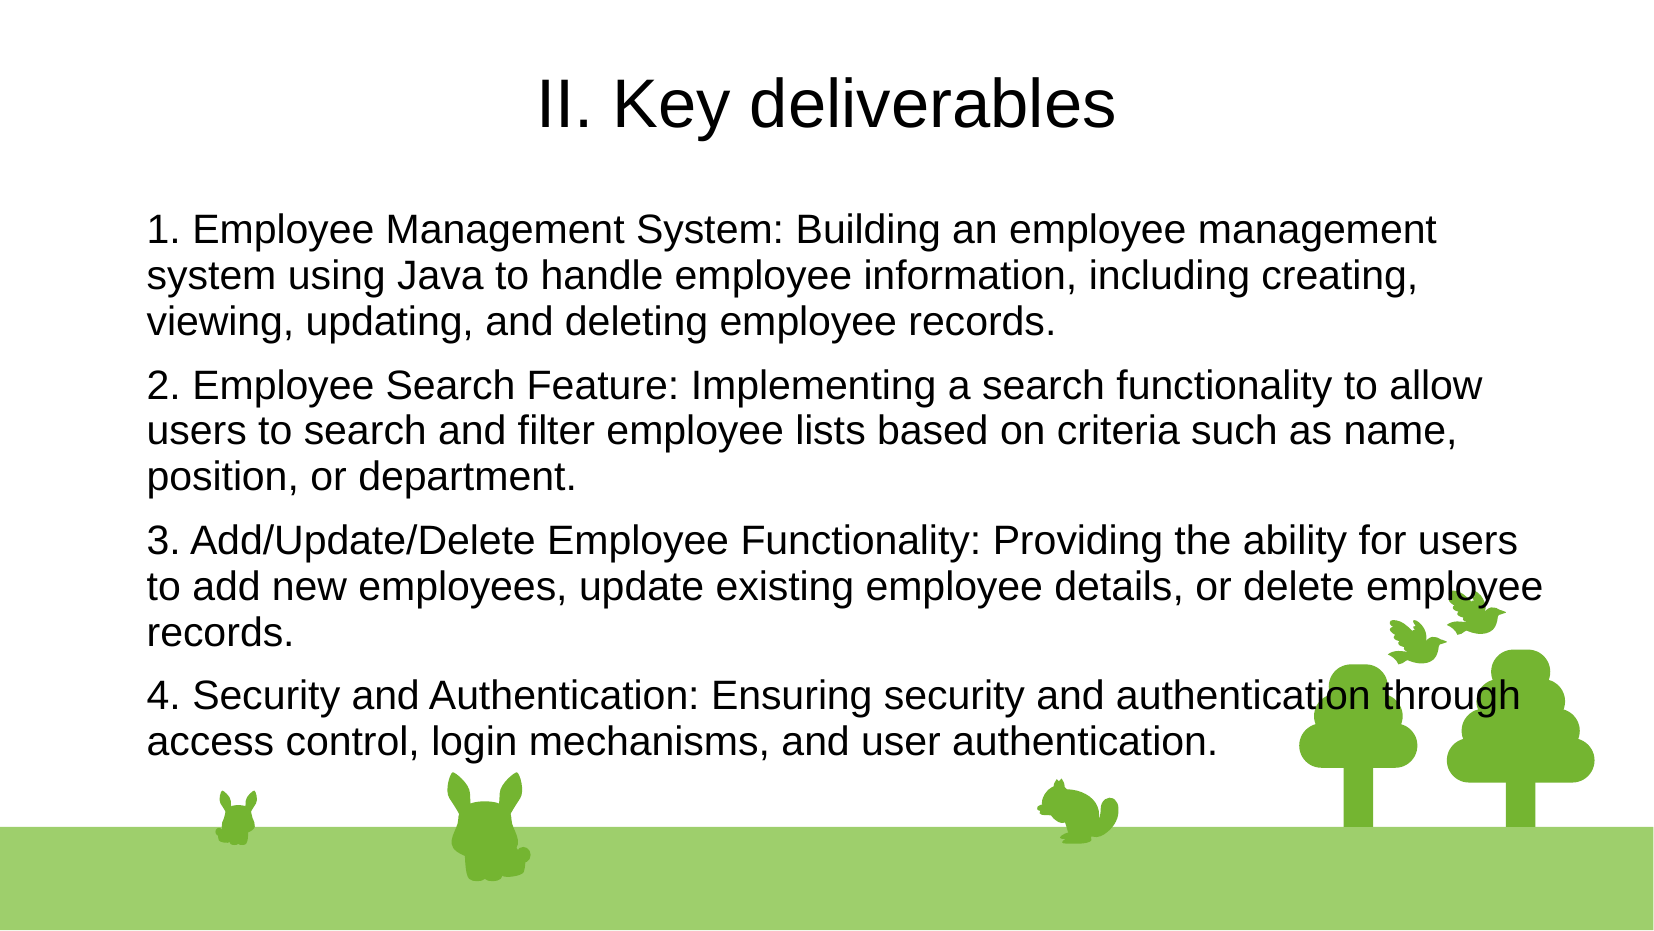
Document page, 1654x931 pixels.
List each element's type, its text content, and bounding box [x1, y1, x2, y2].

title II. Key deliverables [88, 29, 1565, 178]
list 1. Employee Management System: Building an employee management system using Java to handle employee information, including creating, viewing, updating, and deleting employee records. 2. Employee Search Feature: Implementing a search functionality to allow users to search and filter employee lists based on criteria such as name, position, or department. 3. Add/Update/Delete Employee Functionality: Providing the ability for users to add new employees, update existing employee details, or delete employee records. 4. Security and Authentication: Ensuring security and authentication through access control, login mechanisms, and user authentication. [88, 206, 1565, 768]
